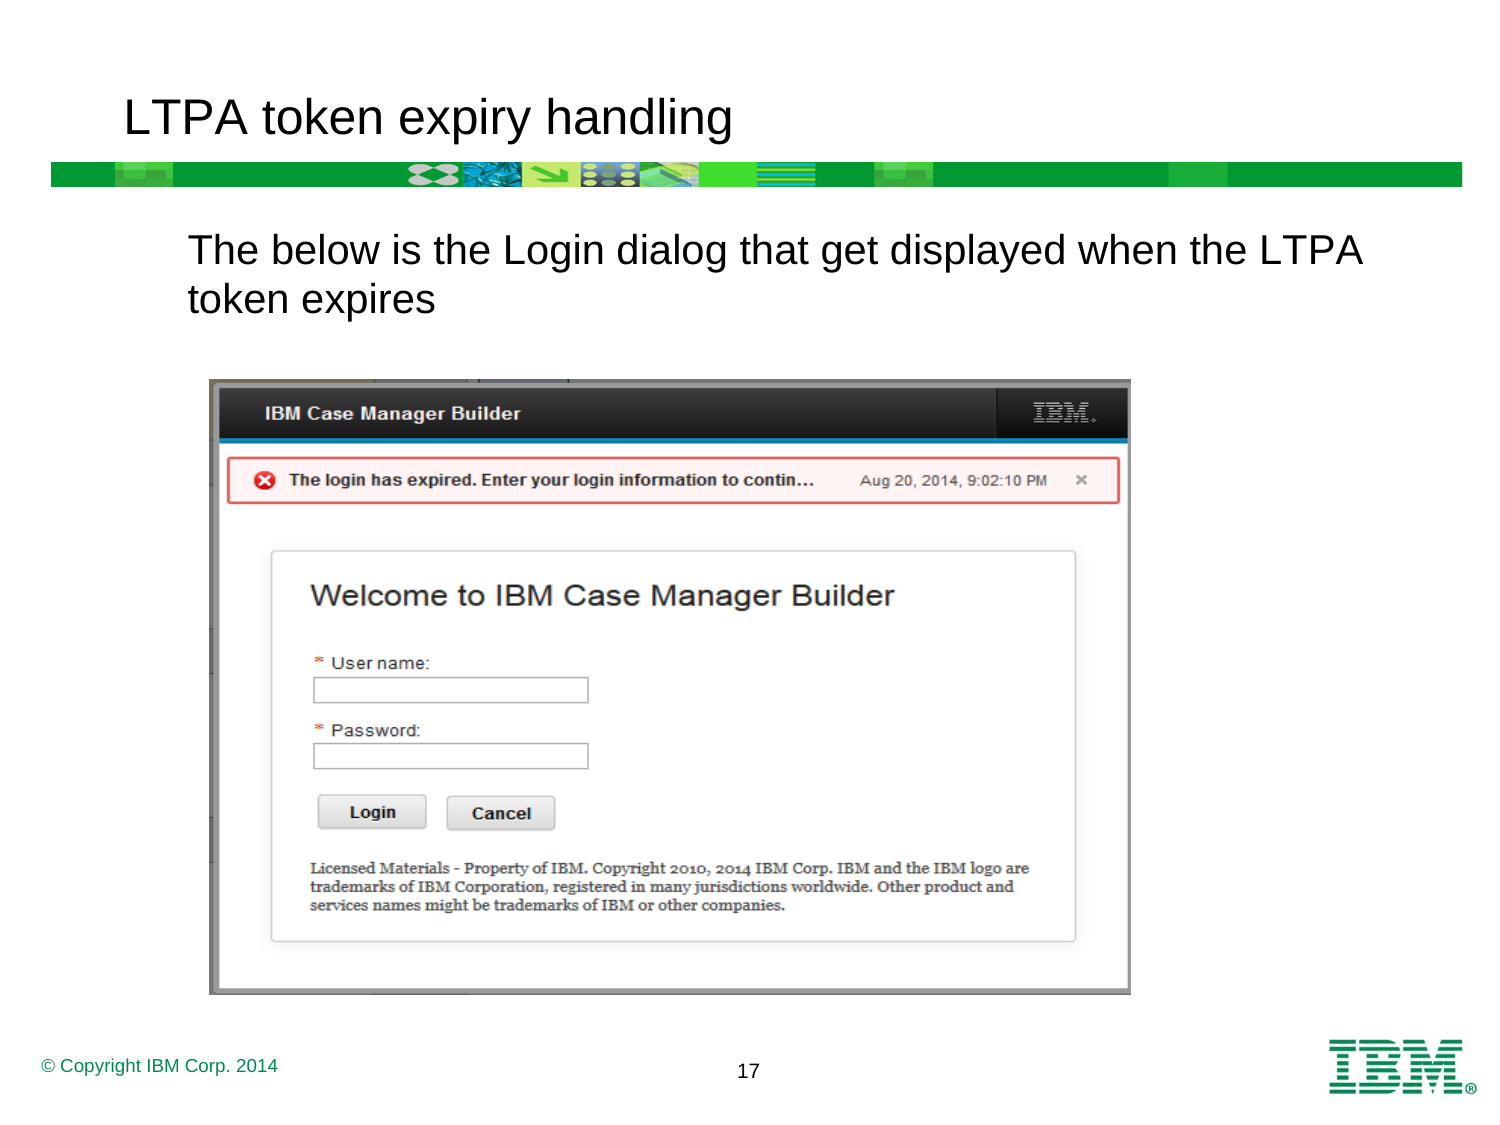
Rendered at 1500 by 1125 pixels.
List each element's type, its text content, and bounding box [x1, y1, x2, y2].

picture [209, 379, 1131, 995]
list The below is the Login dialog that get displayed when the LTPA token expires [75, 224, 1426, 1006]
picture [50, 161, 1463, 189]
title LTPA token expiry handling [37, 45, 1388, 188]
picture [1327, 1037, 1479, 1096]
